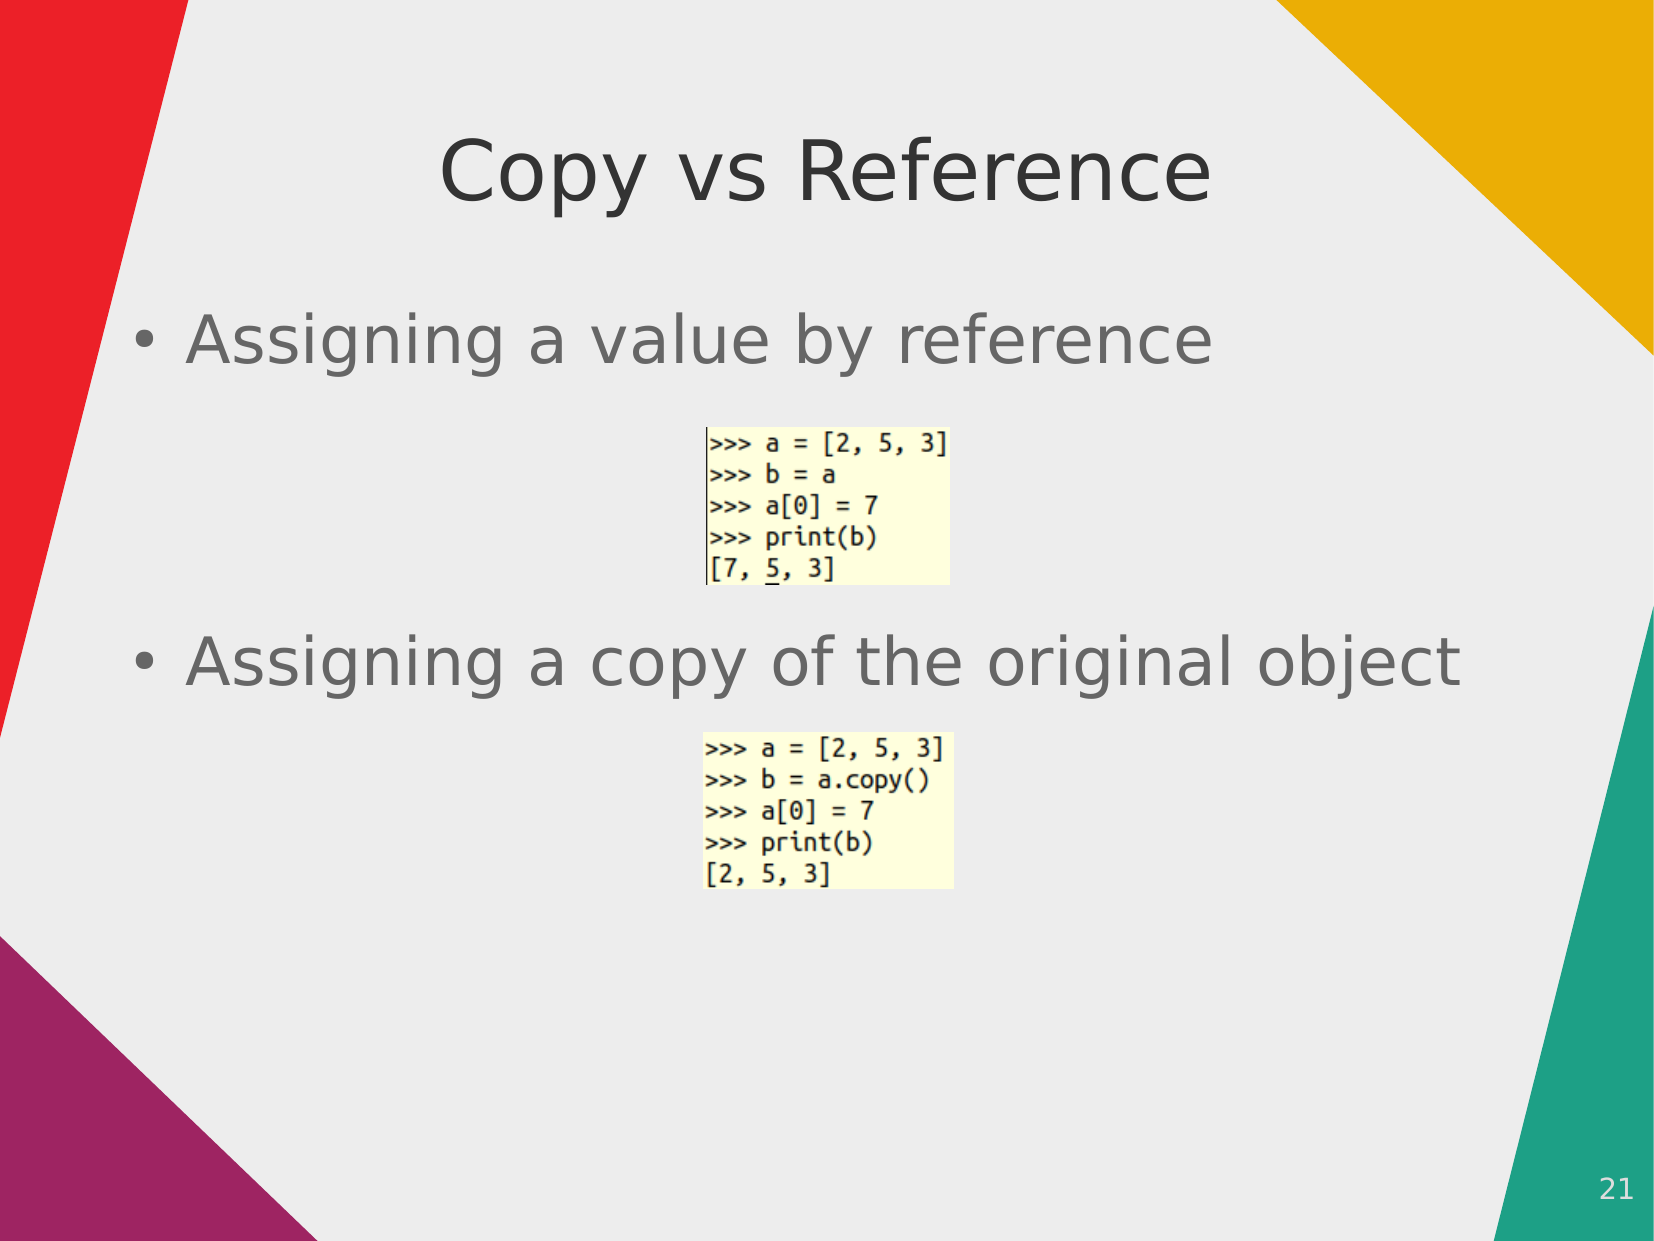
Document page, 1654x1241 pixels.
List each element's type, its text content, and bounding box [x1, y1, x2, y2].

list Assigning a value by reference Assigning a copy of the original object [114, 302, 1539, 1033]
title Copy vs Reference [114, 73, 1539, 271]
picture [706, 427, 950, 586]
picture [703, 732, 954, 889]
